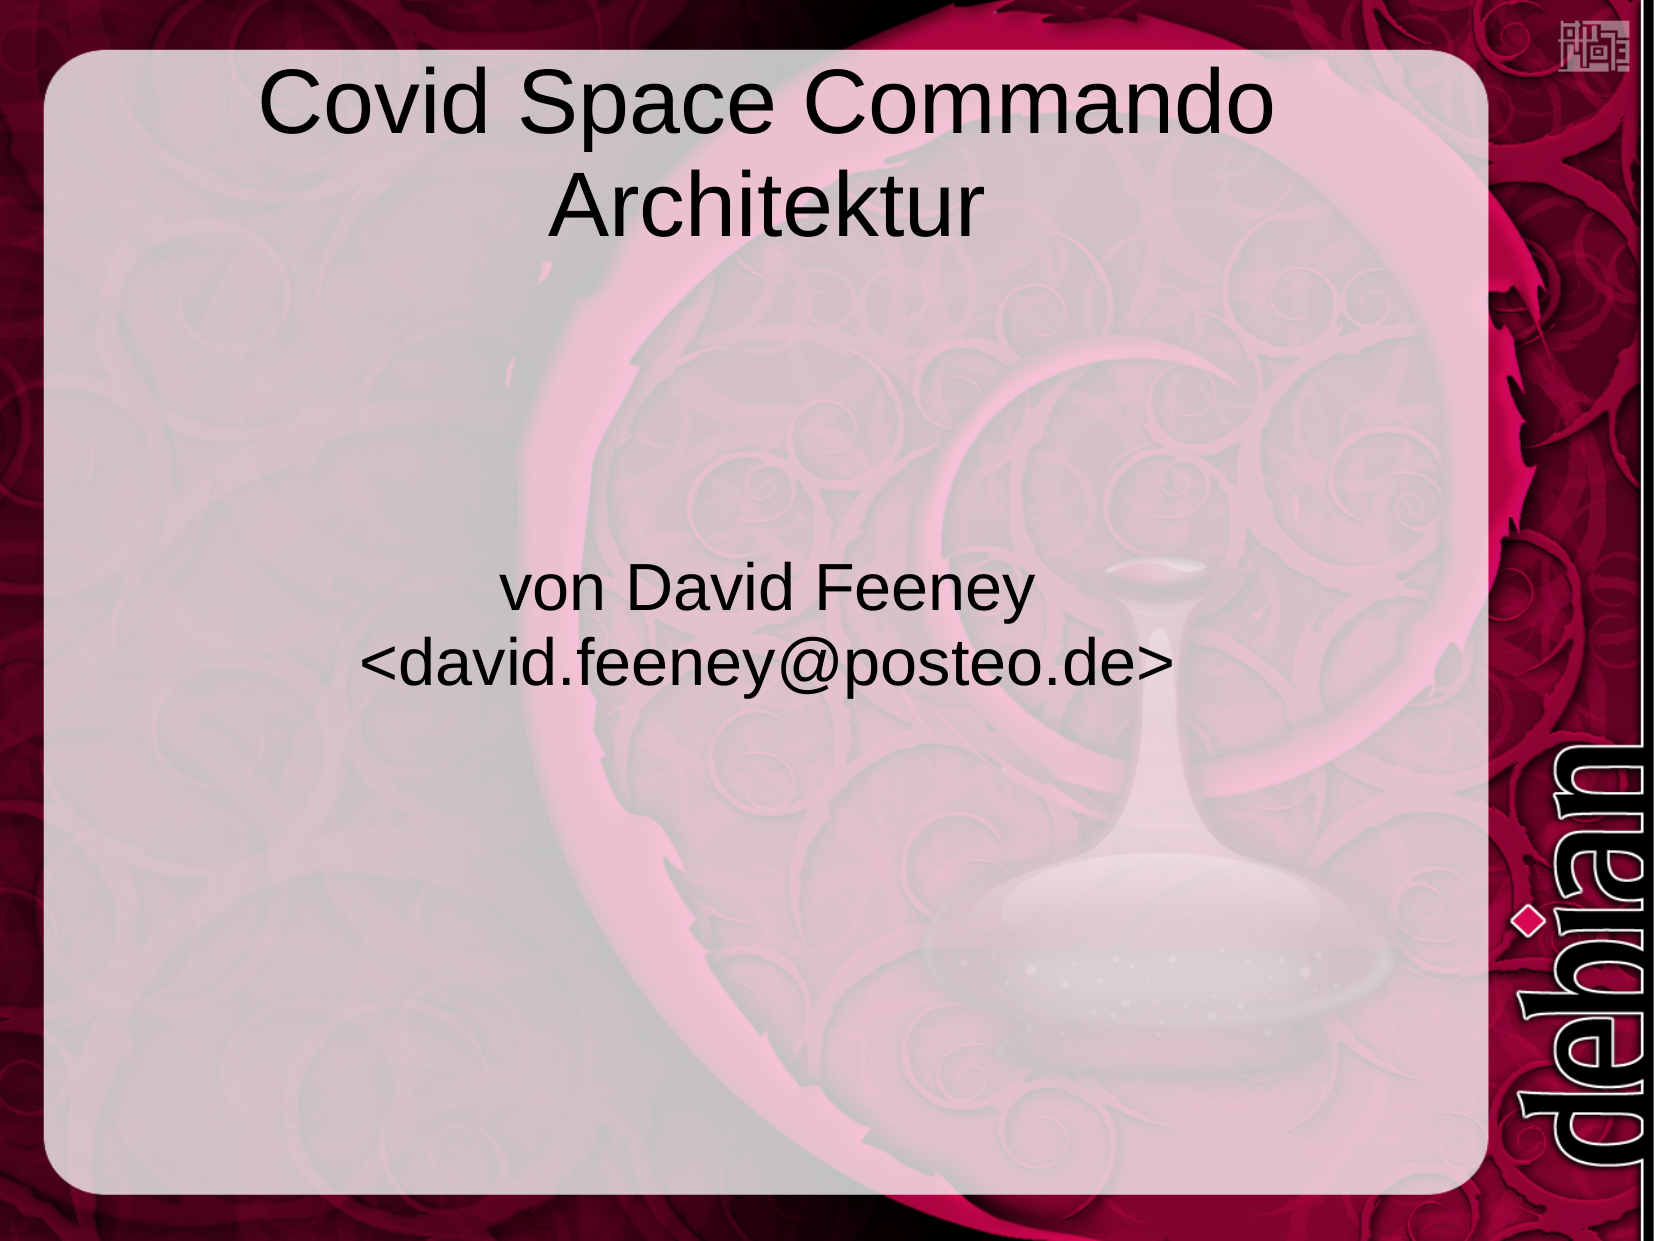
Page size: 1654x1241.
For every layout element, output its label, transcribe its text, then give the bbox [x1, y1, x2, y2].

subtitle von David Feeney <david.feeney@posteo.de> [59, 290, 1477, 1109]
title Covid Space Commando Architektur [59, 49, 1477, 257]
picture [0, 0, 1654, 1241]
